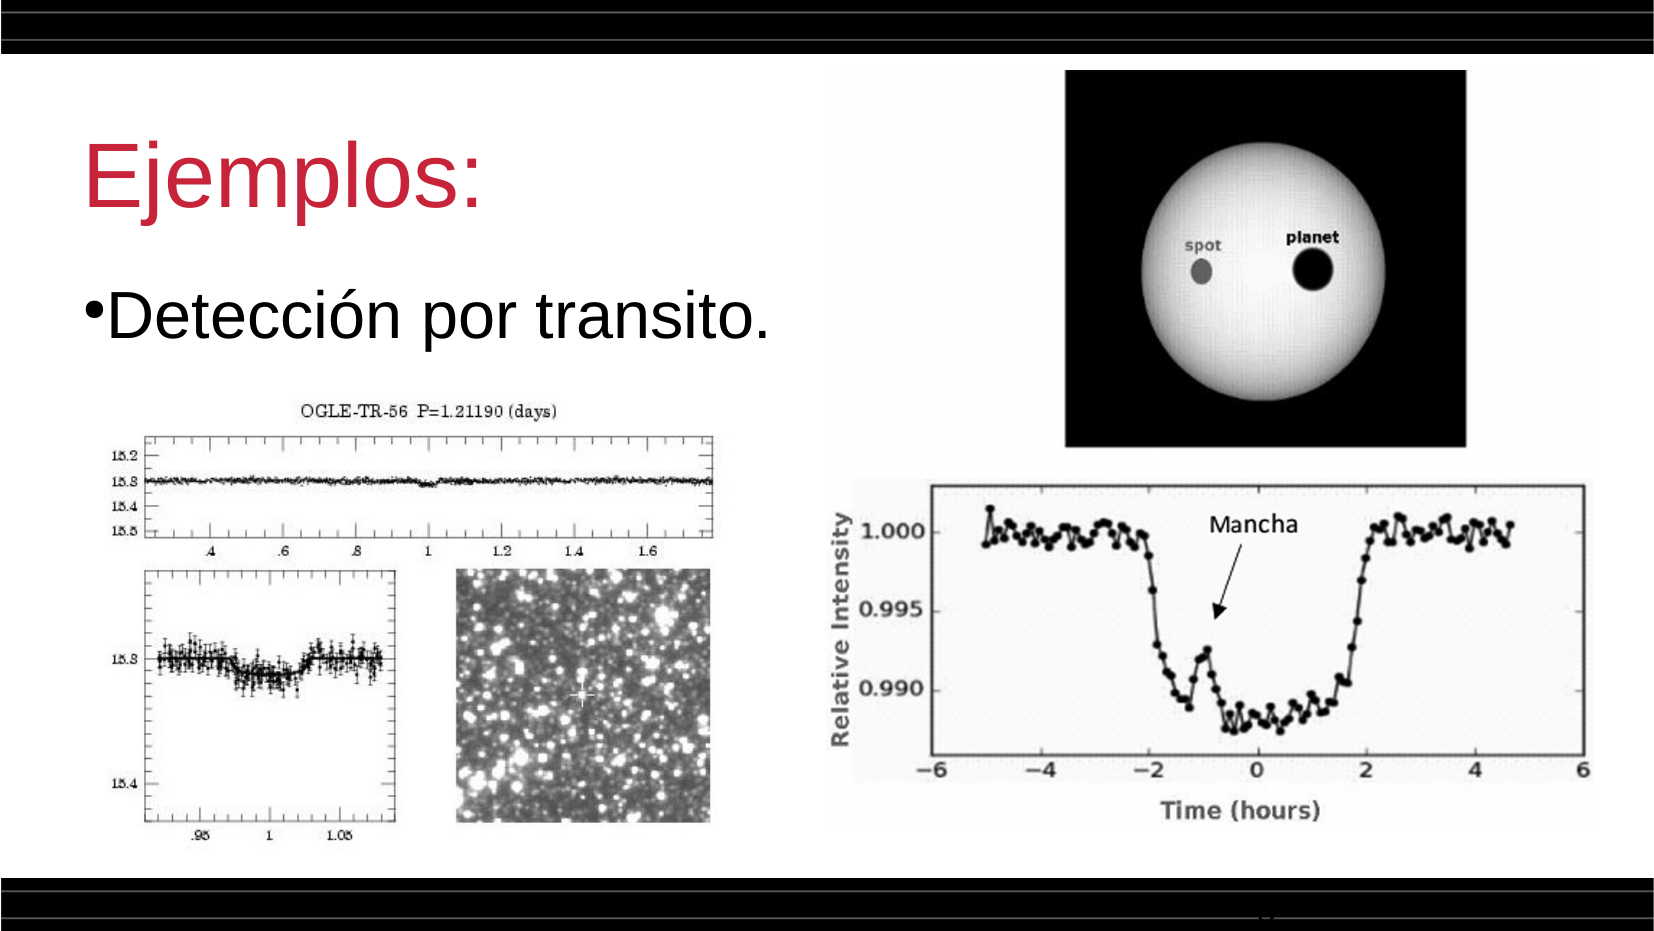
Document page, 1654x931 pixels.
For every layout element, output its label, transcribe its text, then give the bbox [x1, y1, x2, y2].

picture [94, 377, 745, 872]
picture [826, 70, 1595, 826]
picture [1, 878, 1654, 931]
title Ejemplos: [82, 92, 826, 249]
list Detección por transito. [82, 271, 826, 758]
picture [1, 0, 1654, 54]
